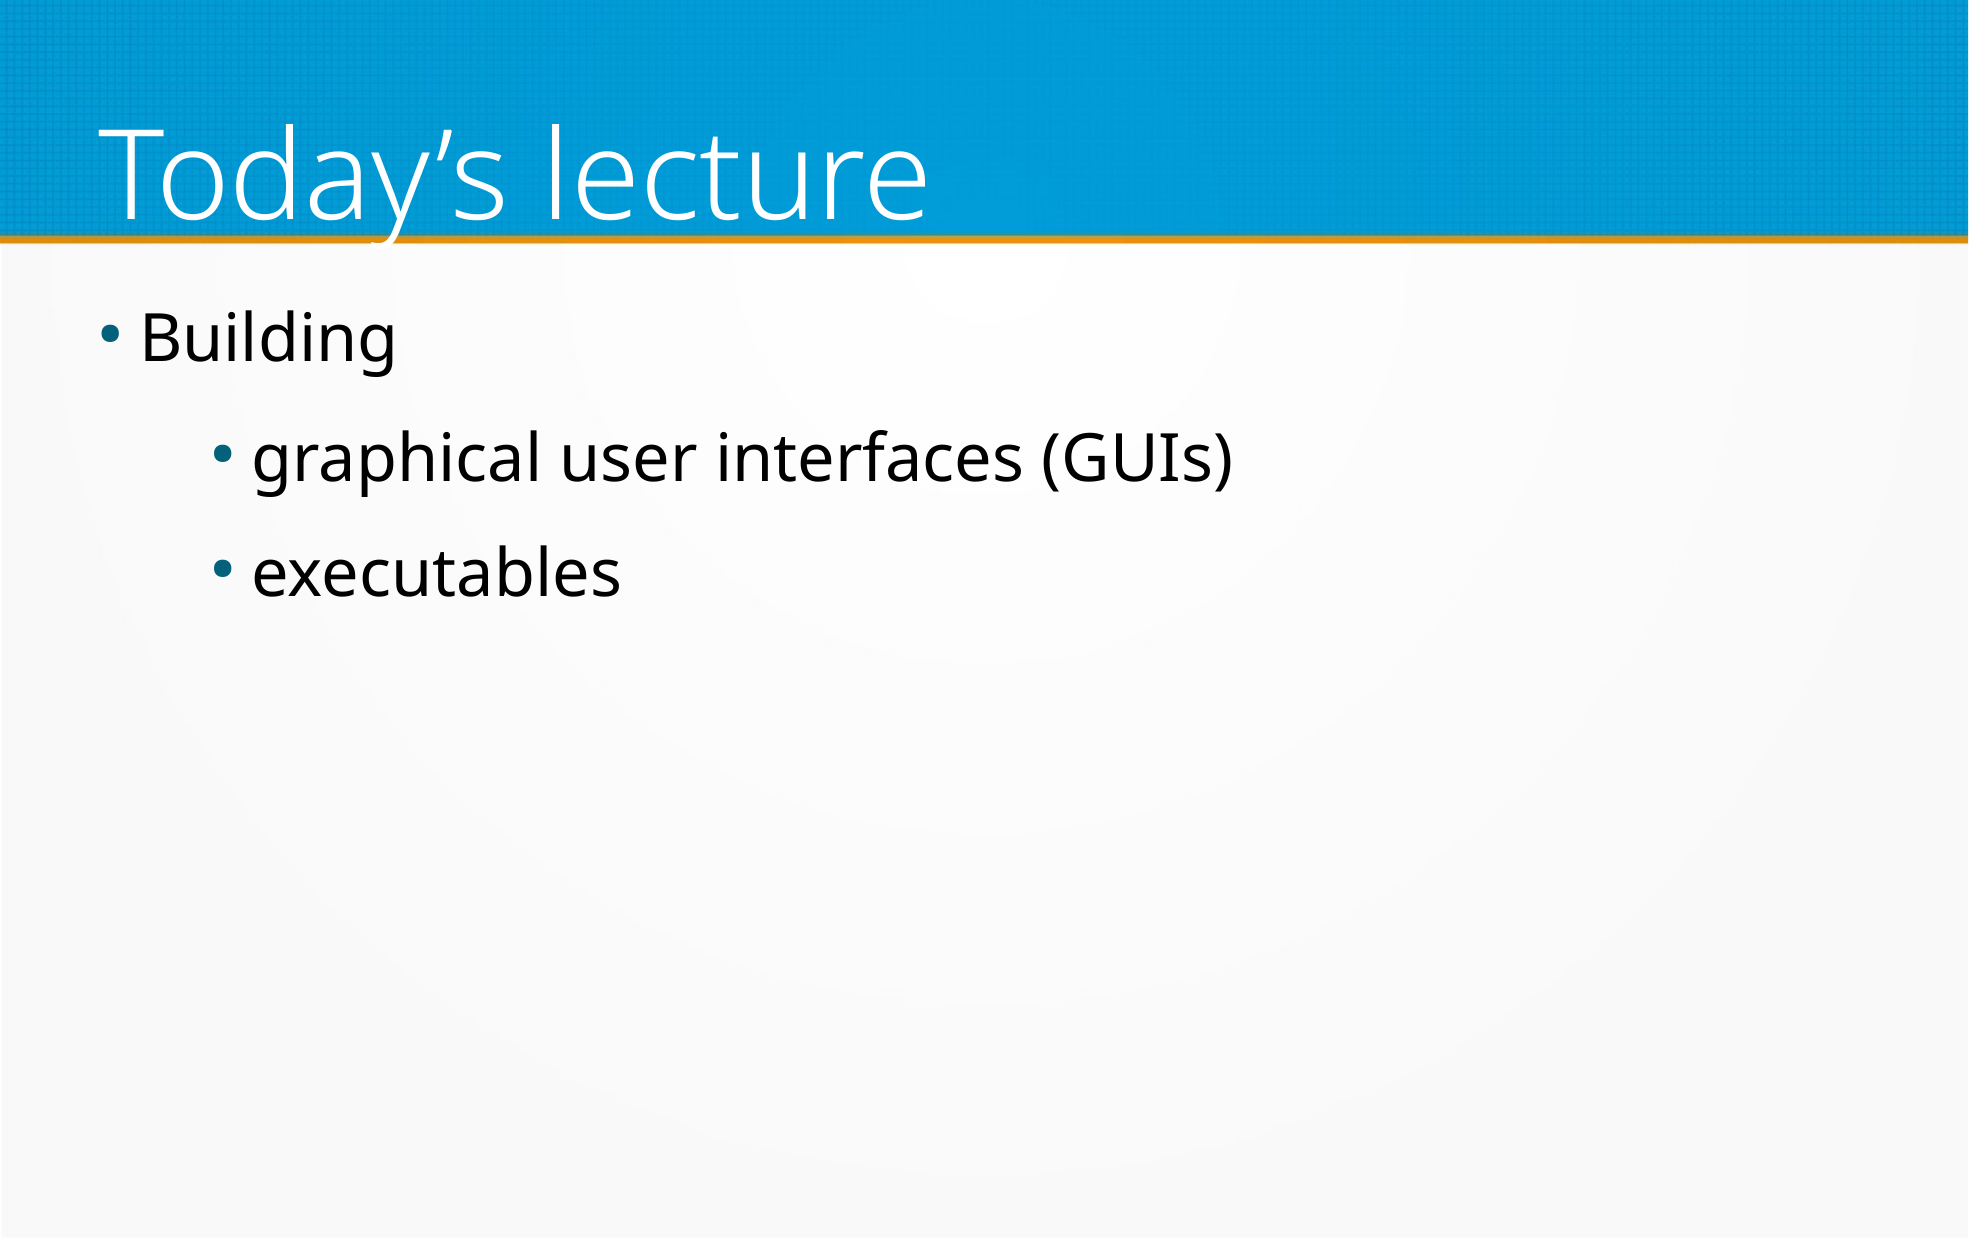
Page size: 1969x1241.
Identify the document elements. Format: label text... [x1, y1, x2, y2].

picture [0, 233, 1969, 1241]
list Building graphical user interfaces (GUIs) executables [98, 290, 1870, 1156]
title Today’s lecture [98, 49, 1870, 257]
